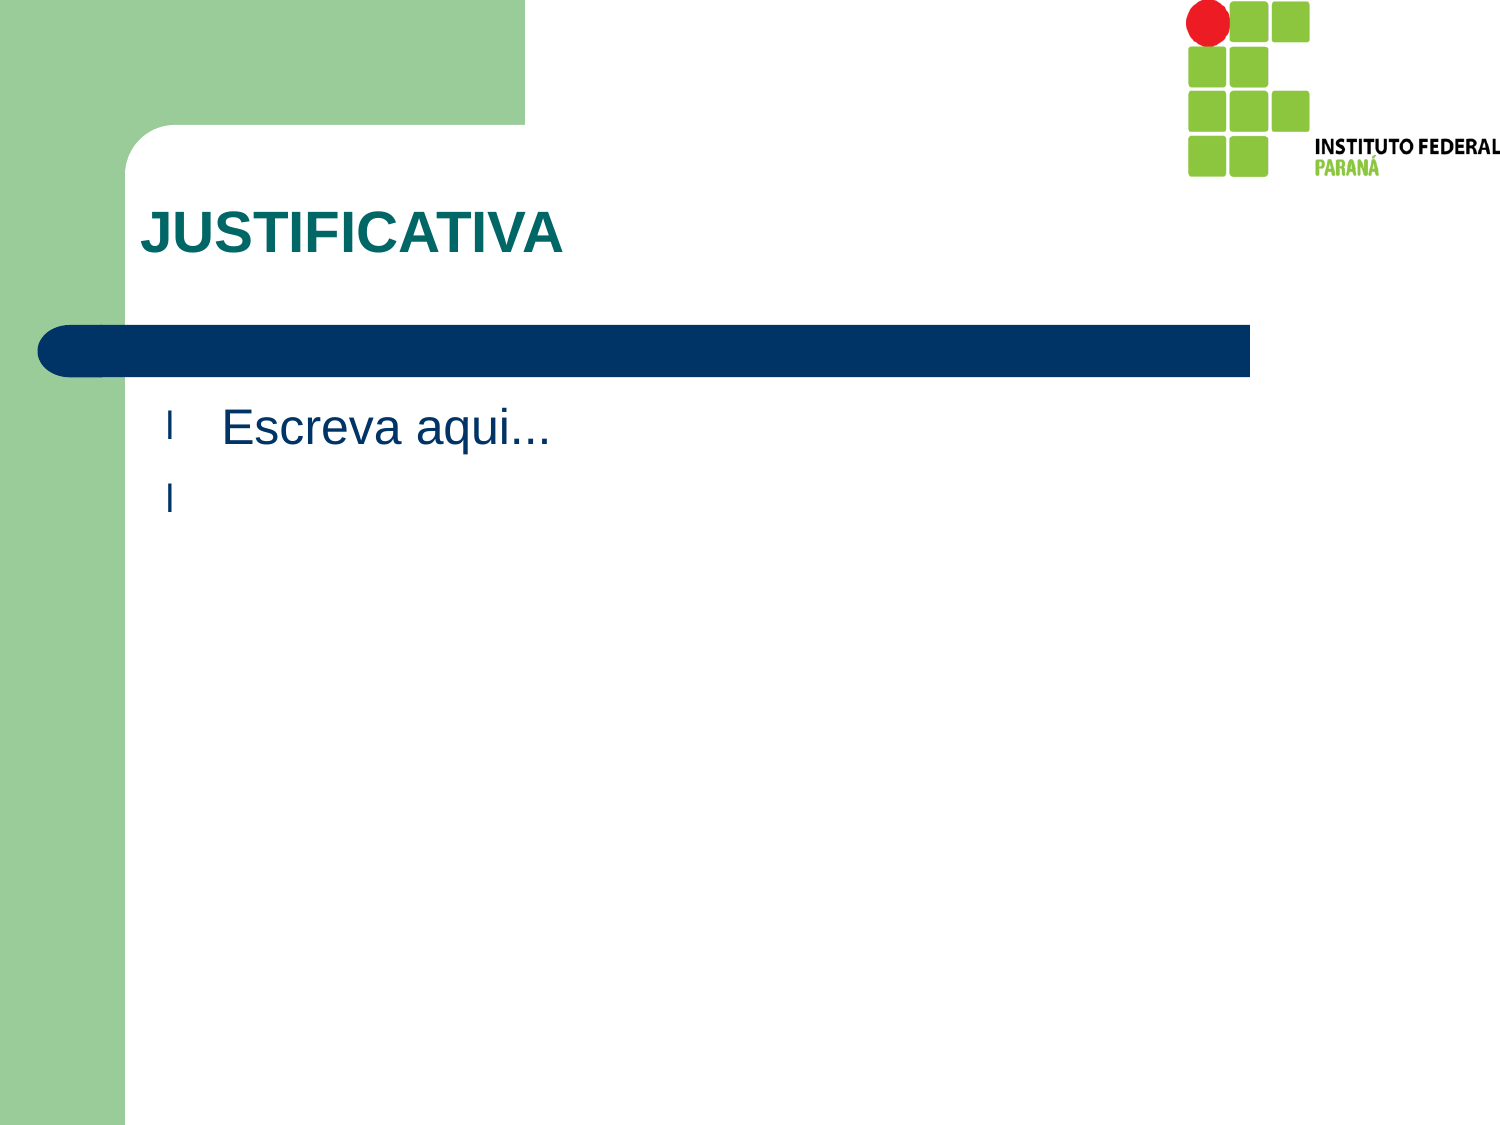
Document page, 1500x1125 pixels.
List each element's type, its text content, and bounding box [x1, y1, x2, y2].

list Escreva aqui... [150, 387, 1463, 1001]
title JUSTIFICATIVA [125, 125, 1500, 273]
